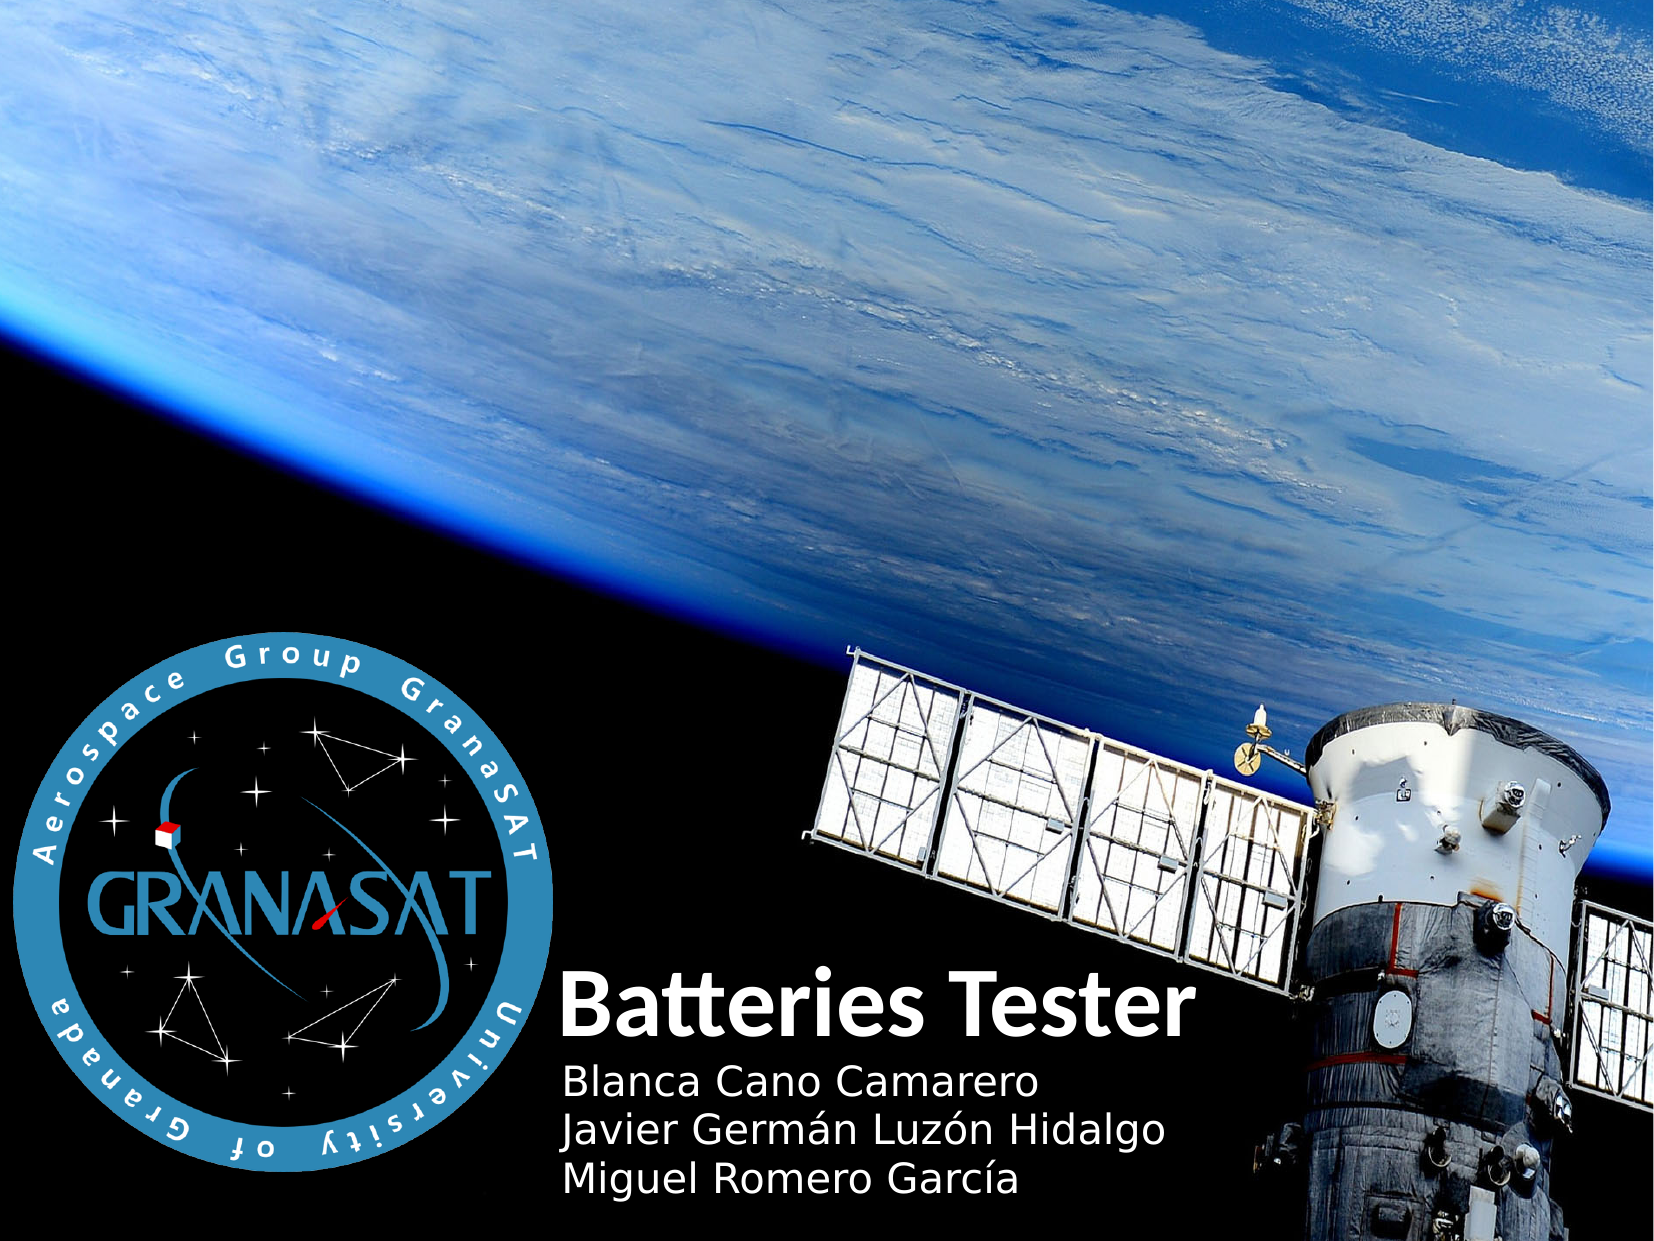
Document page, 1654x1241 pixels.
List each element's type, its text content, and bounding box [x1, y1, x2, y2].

text_box Blanca Cano Camarero Javier Germán Luzón Hidalgo Miguel Romero García [546, 1050, 1234, 1211]
picture [0, 0, 1654, 1241]
text_box Batteries Tester [553, 954, 1249, 1070]
